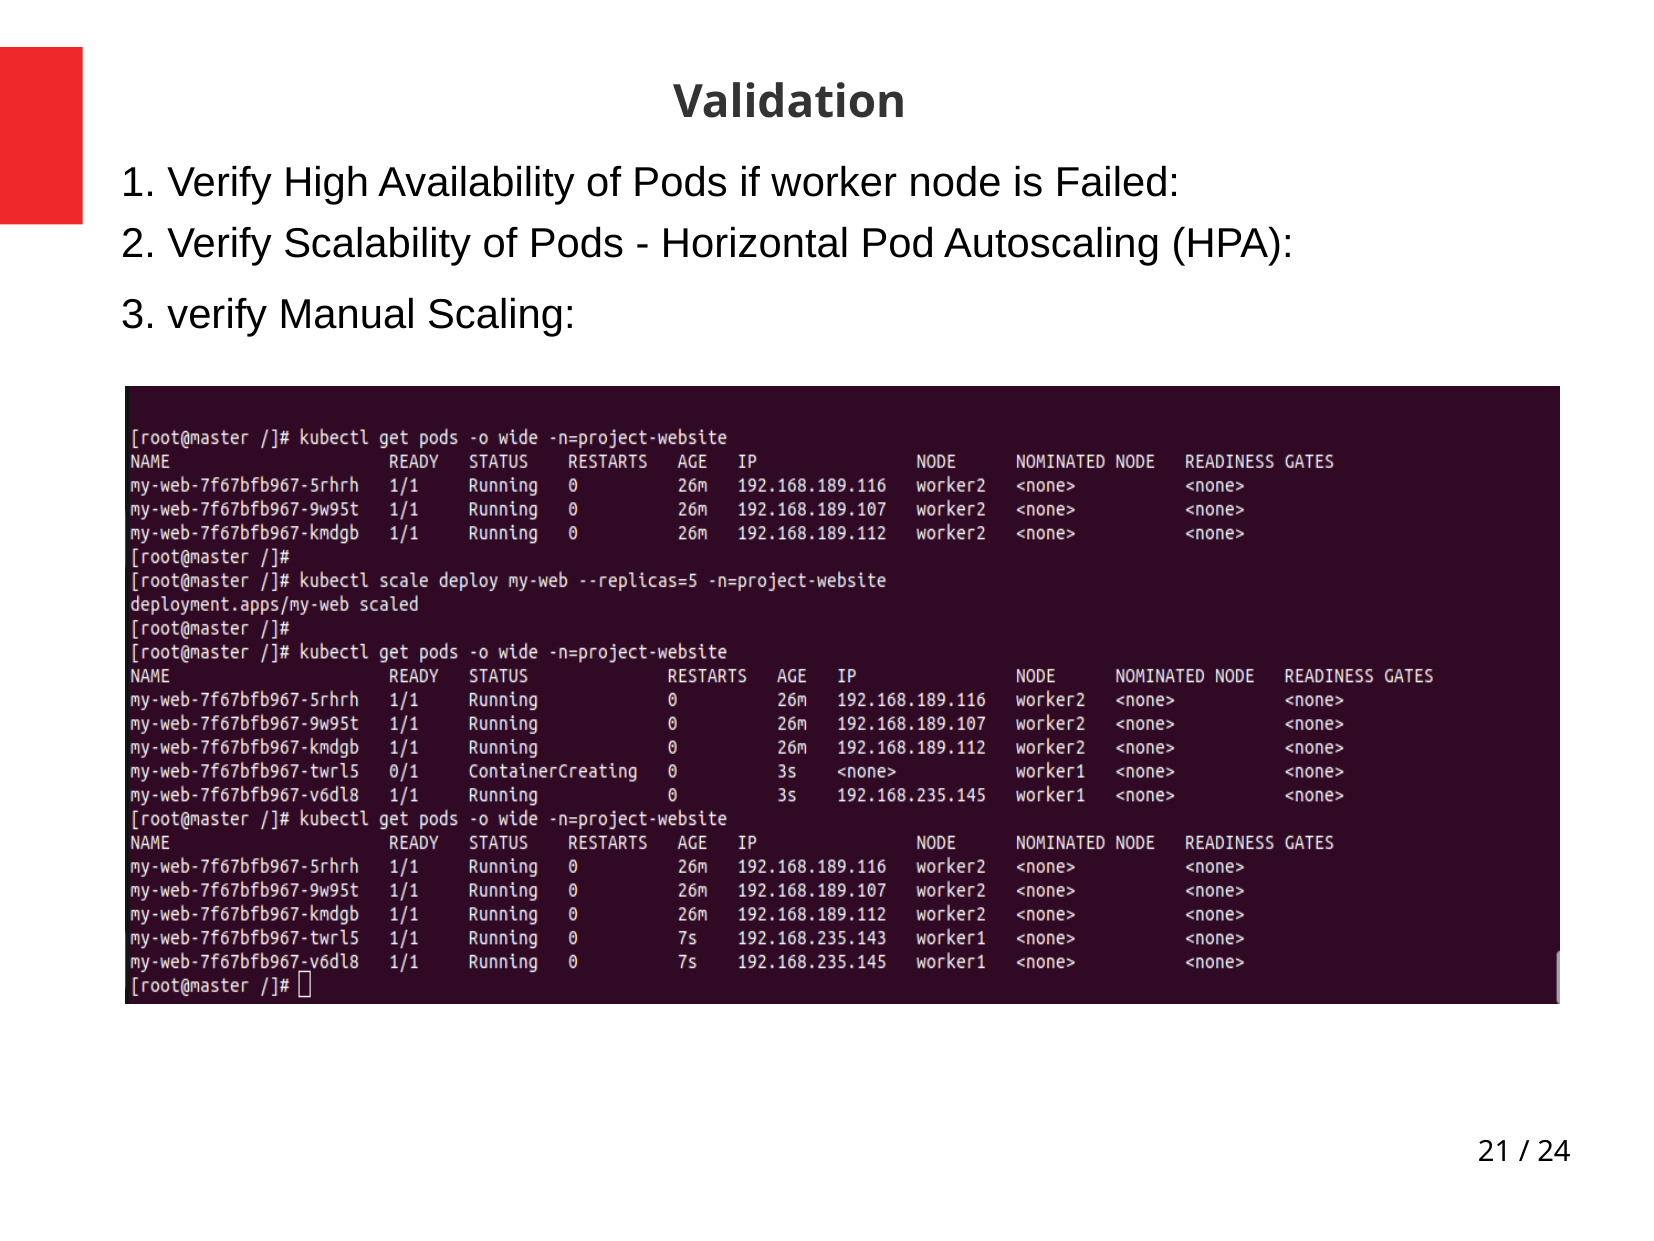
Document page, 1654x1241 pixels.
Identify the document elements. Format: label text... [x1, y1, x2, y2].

text_box 2. Verify Scalability of Pods - Horizontal Pod Autoscaling (HPA): [106, 212, 1347, 321]
text_box 3. verify Manual Scaling: [106, 283, 591, 345]
title Validation [673, 47, 1004, 151]
text_box 1. Verify High Availability of Pods if worker node is Failed: [106, 151, 1233, 212]
picture [125, 386, 1560, 1004]
